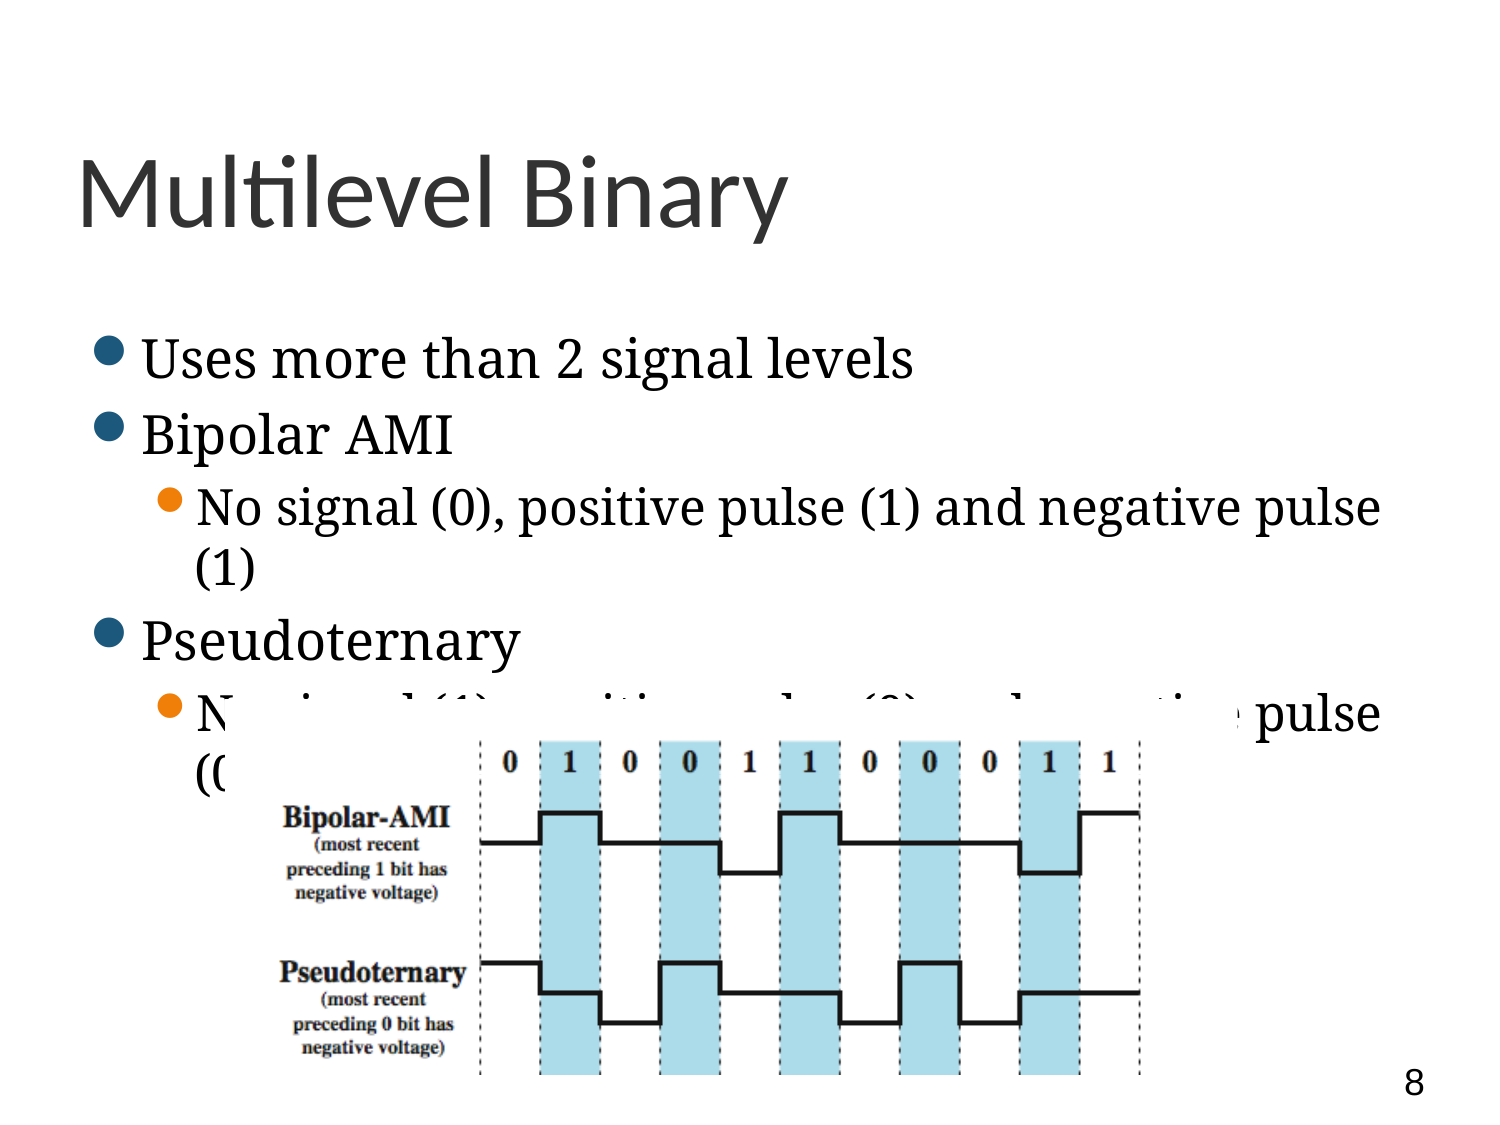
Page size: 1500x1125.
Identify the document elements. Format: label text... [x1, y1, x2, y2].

title Multilevel Binary [75, 115, 1426, 304]
picture [225, 699, 1238, 1075]
text_box <number> [1299, 1042, 1426, 1103]
text_box Uses more than 2 signal levels Bipolar AMI No signal (0), positive pulse (1) and negative pulse (1) Pseudoternary No signal (1), positive pulse (0) and negative pulse (0) [75, 317, 1426, 1038]
